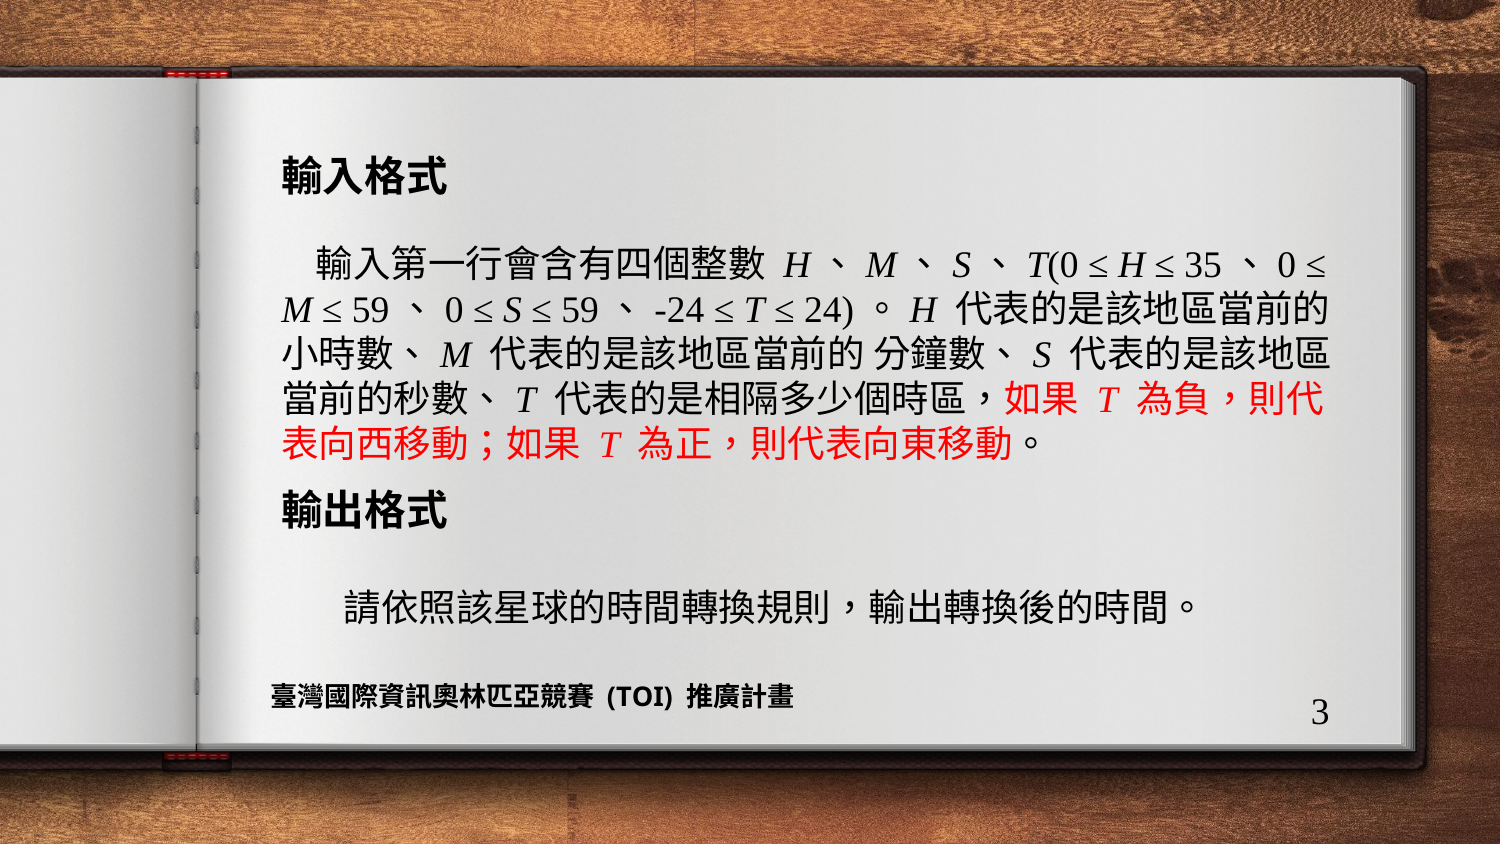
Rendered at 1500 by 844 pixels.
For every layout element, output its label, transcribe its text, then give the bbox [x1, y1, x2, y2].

text_box 輸入格式 輸入第一行會含有四個整數 H、M、S、T(0 ≤ H ≤ 35、0 ≤ M ≤ 59、0 ≤ S ≤ 59、-24 ≤ T ≤ 24)。H 代表的是該地區當前的小時數、M 代表的是該地區當前的 分鐘數、S 代表的是該地區當前的秒數、T 代表的是相隔多少個時區，如果 T 為負，則代表向西移動；如果 T 為正，則代表向東移動。 [266, 142, 1356, 476]
text_box 輸出格式 請依照該星球的時間轉換規則，輸出轉換後的時間。 [266, 476, 1368, 636]
text_box [1295, 672, 1386, 737]
